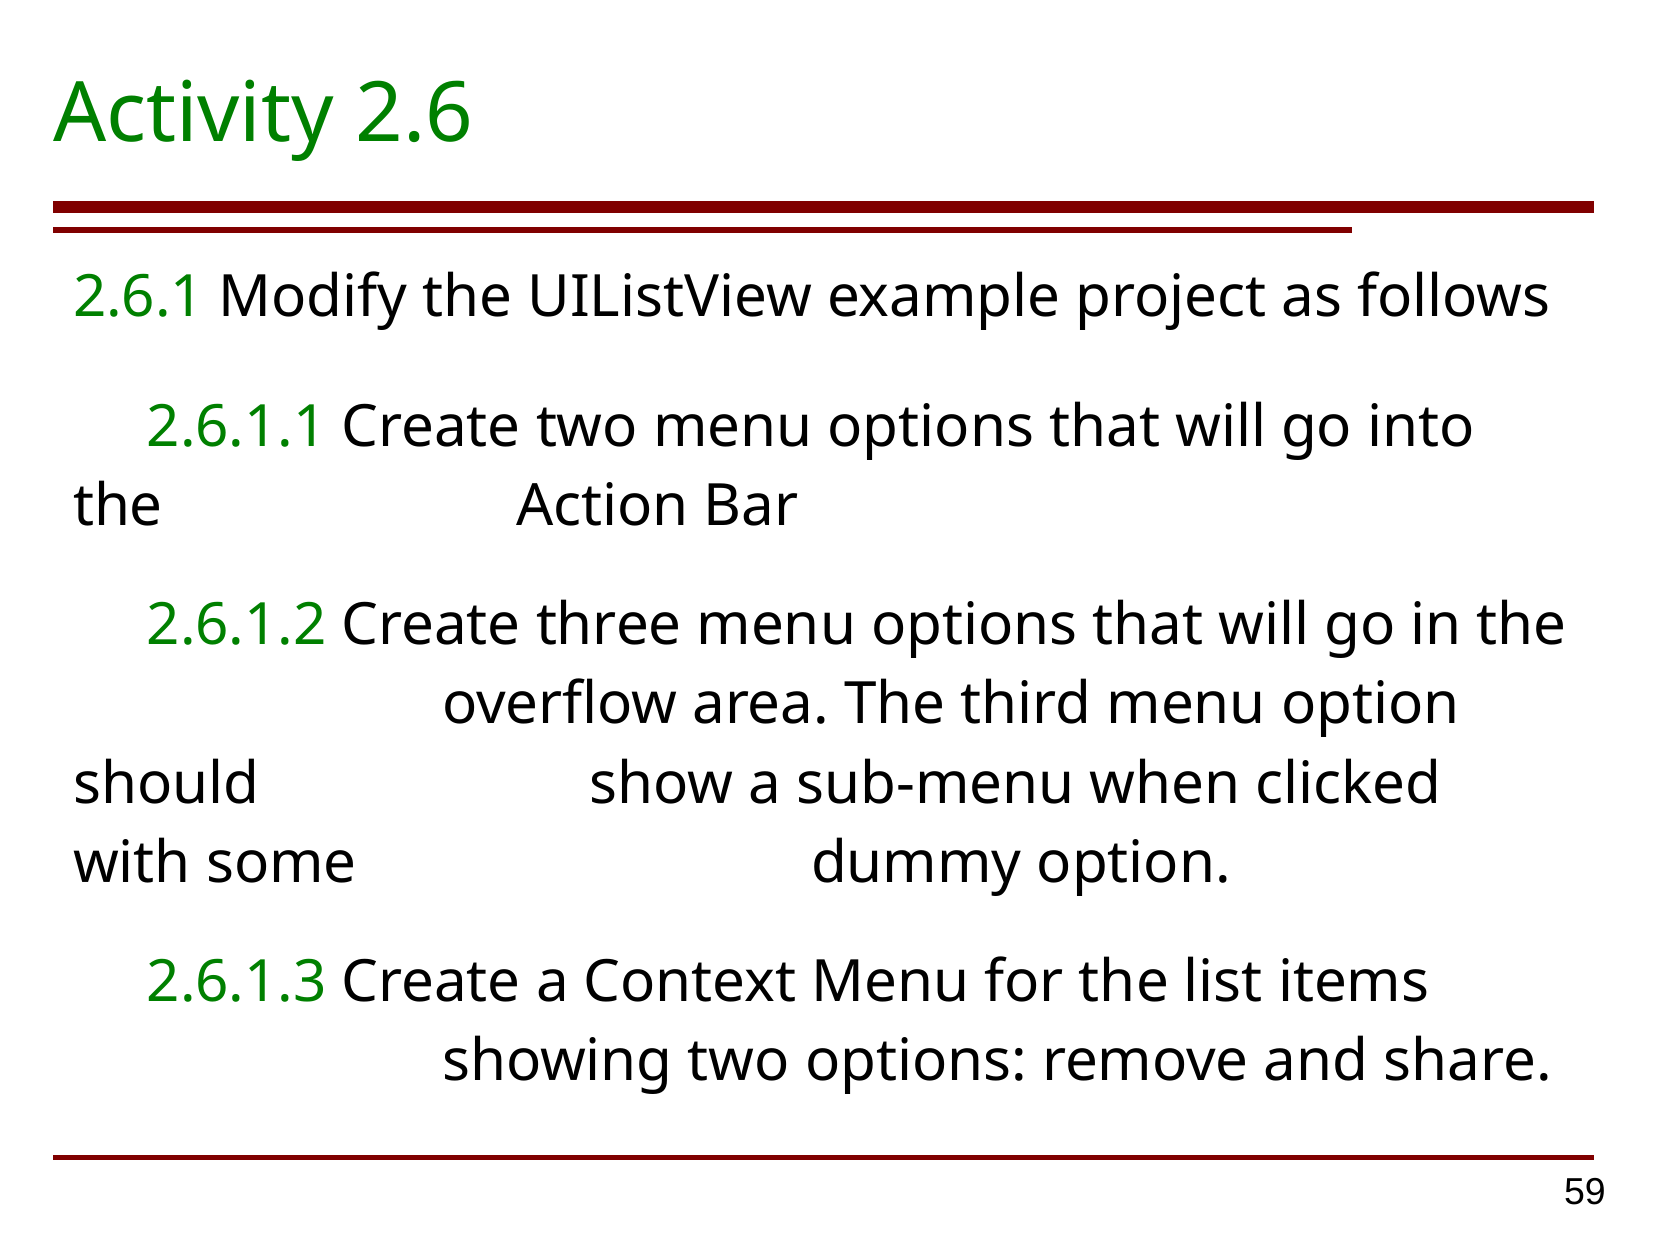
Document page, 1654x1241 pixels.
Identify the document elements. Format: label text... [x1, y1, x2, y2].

text_box <número> [35, 1163, 1654, 1221]
subtitle Activity 2.6 [53, 48, 1542, 172]
text_box 2.6.1 Modify the UIListView example project as follows 2.6.1.1 Create two menu options that will go into the Action Bar 2.6.1.2 Create three menu options that will go in the overflow area. The third menu option should show a sub-menu when clicked with some dummy option. 2.6.1.3 Create a Context Menu for the list items showing two options: remove and share. [58, 246, 1588, 1205]
